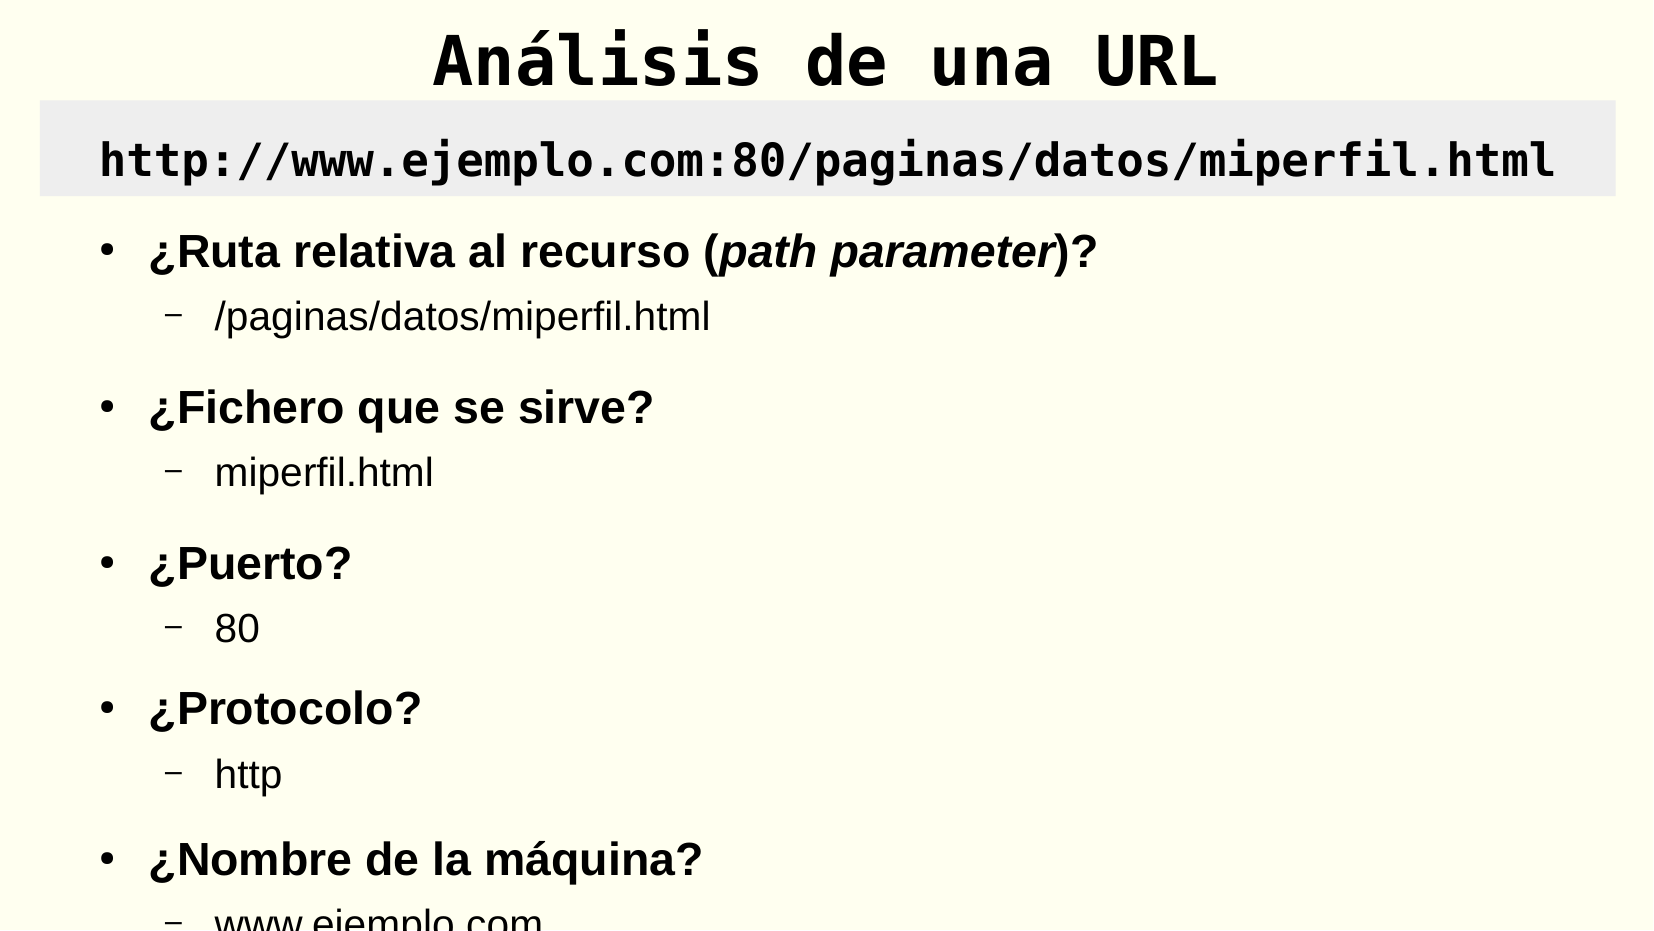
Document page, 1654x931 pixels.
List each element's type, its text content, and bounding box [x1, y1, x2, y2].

list ¿Ruta relativa al recurso (path parameter)? /paginas/datos/miperfil.html ¿Fichero que se sirve? miperfil.html ¿Puerto? 80 ¿Protocolo? http ¿Nombre de la máquina? www.ejemplo.com [82, 225, 1571, 931]
title Análisis de una URL [82, 6, 1571, 100]
text_box http://www.ejemplo.com:80/paginas/datos/miperfil.html [39, 100, 1616, 197]
